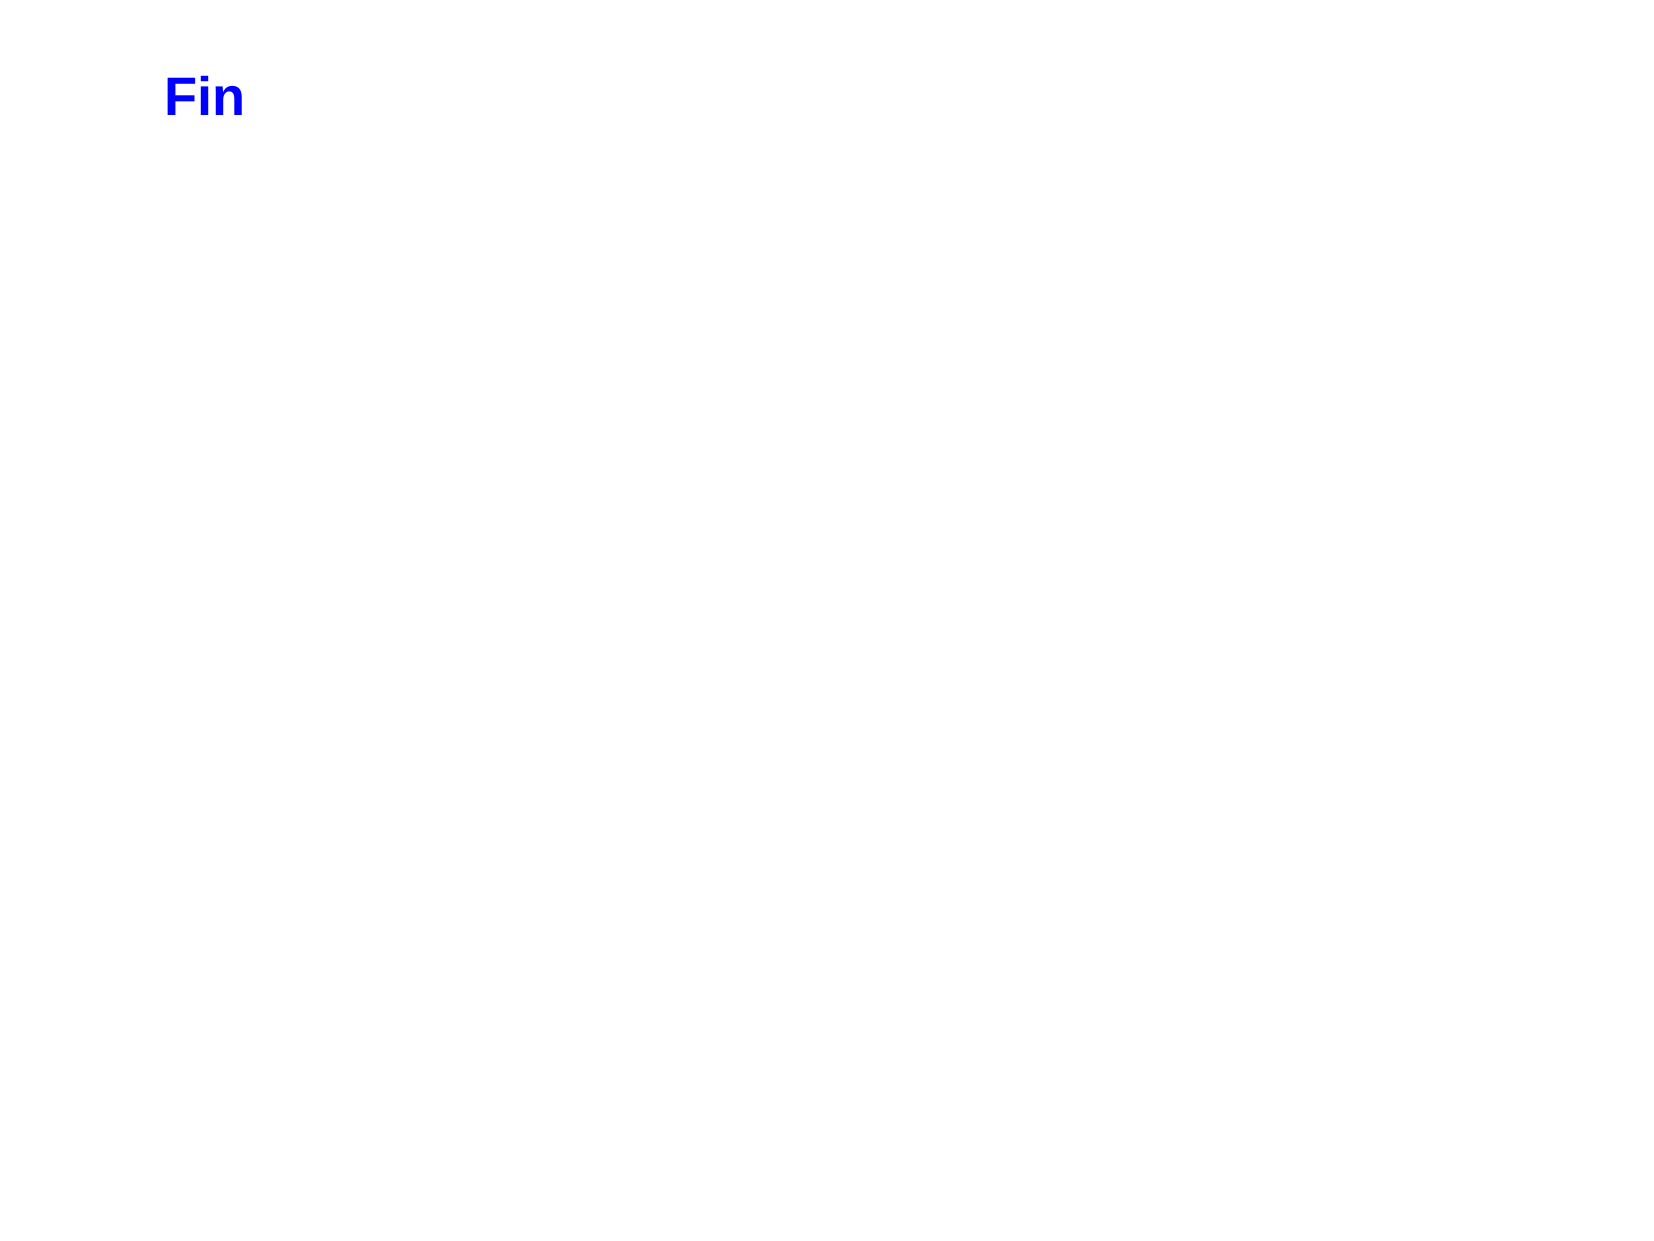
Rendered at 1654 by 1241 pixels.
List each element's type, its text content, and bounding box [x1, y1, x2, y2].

text_box Fin [150, 59, 1516, 196]
